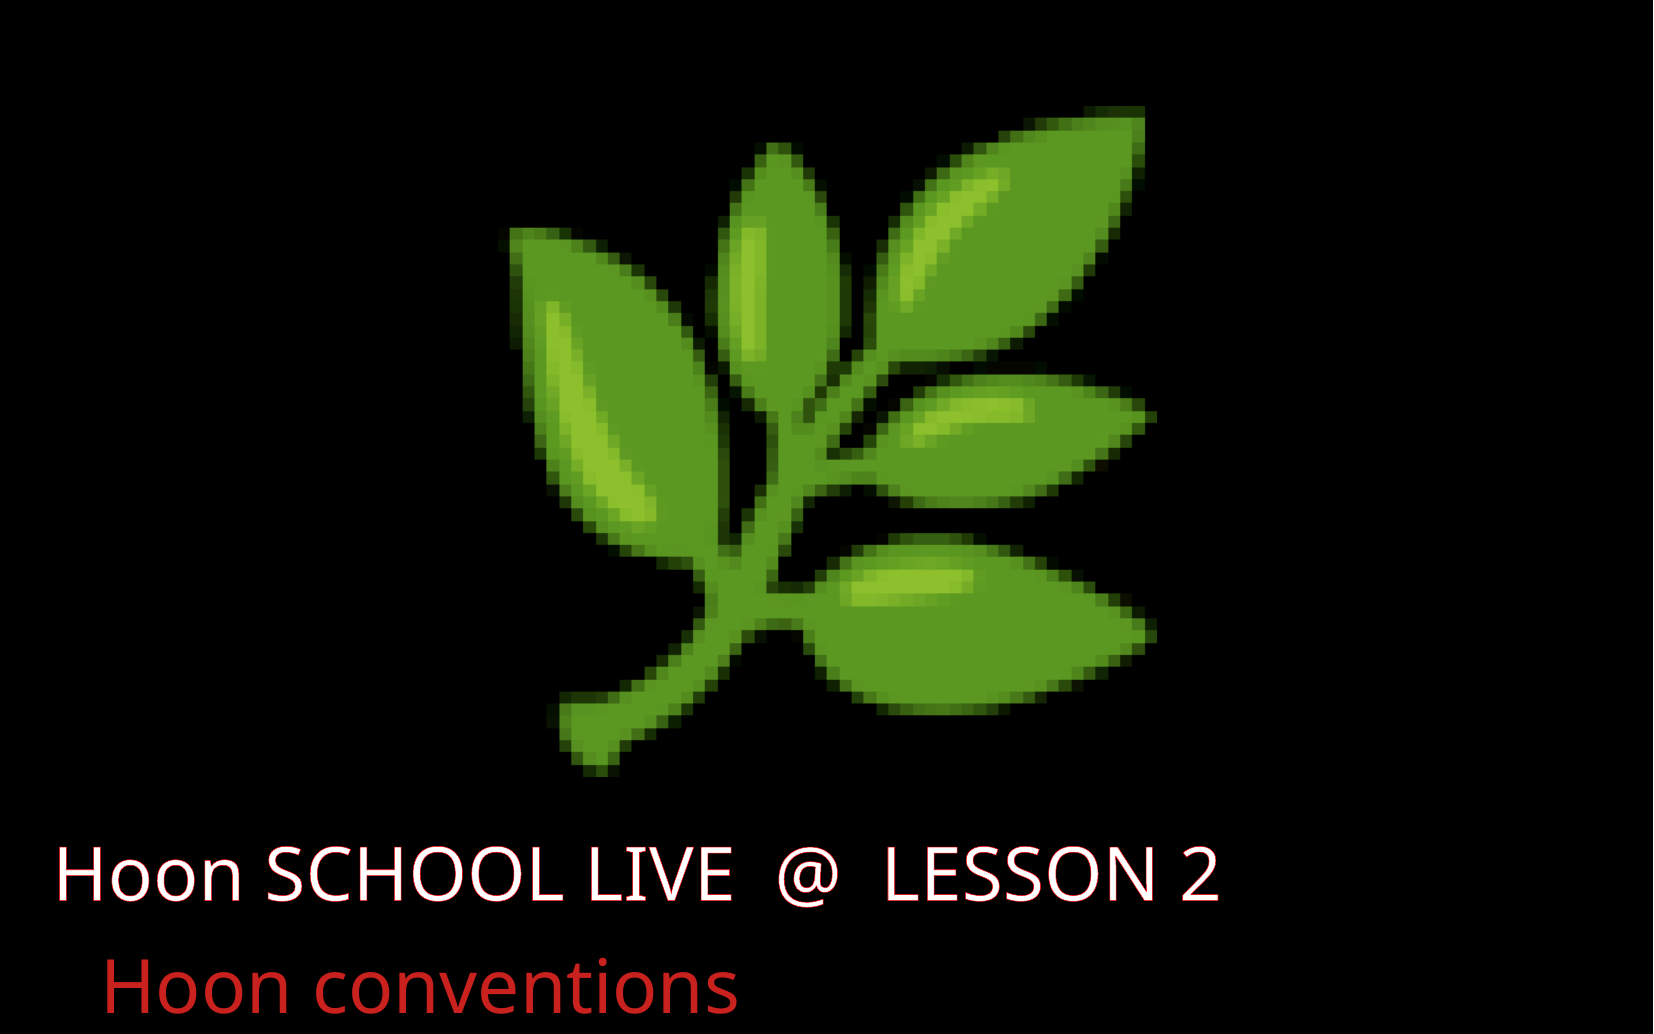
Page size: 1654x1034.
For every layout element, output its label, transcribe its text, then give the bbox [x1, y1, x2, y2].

text_box AHoon conventions [37, 926, 1555, 1017]
text_box Hoon SCHOOL LIVE @ LESSON 2 [37, 812, 1613, 903]
picture [498, 106, 1157, 777]
